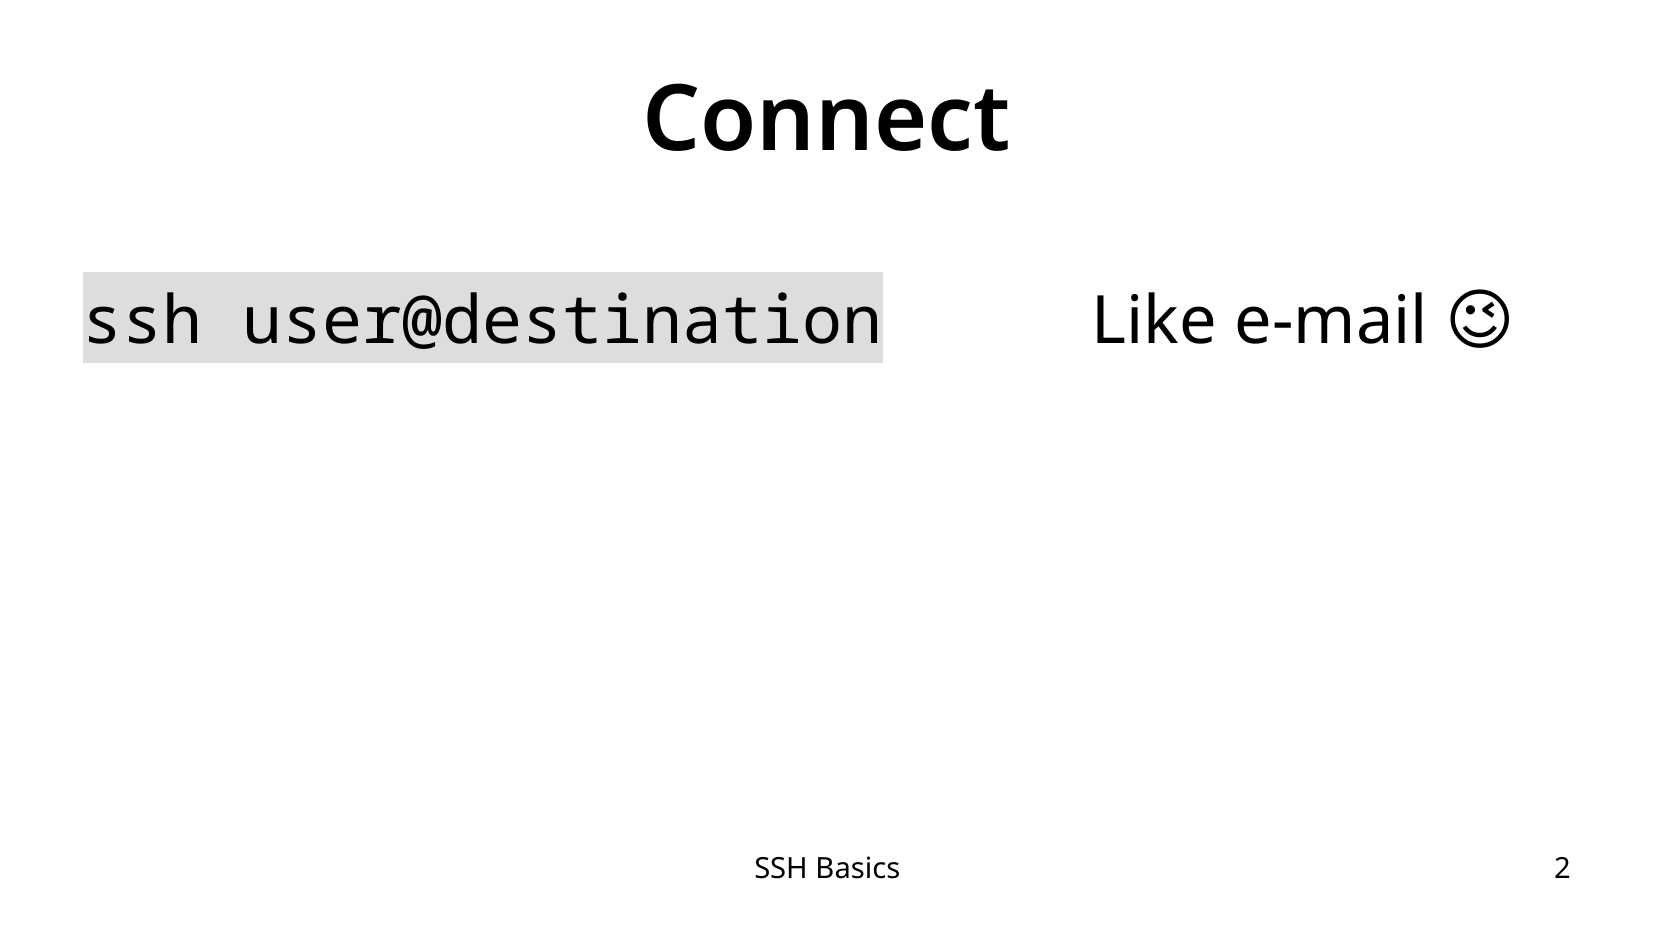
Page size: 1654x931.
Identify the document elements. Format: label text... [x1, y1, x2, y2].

title Connect [82, 37, 1571, 193]
text_box Like e-mail 😉 [1069, 272, 1538, 368]
subtitle ssh user@destination [82, 272, 938, 655]
